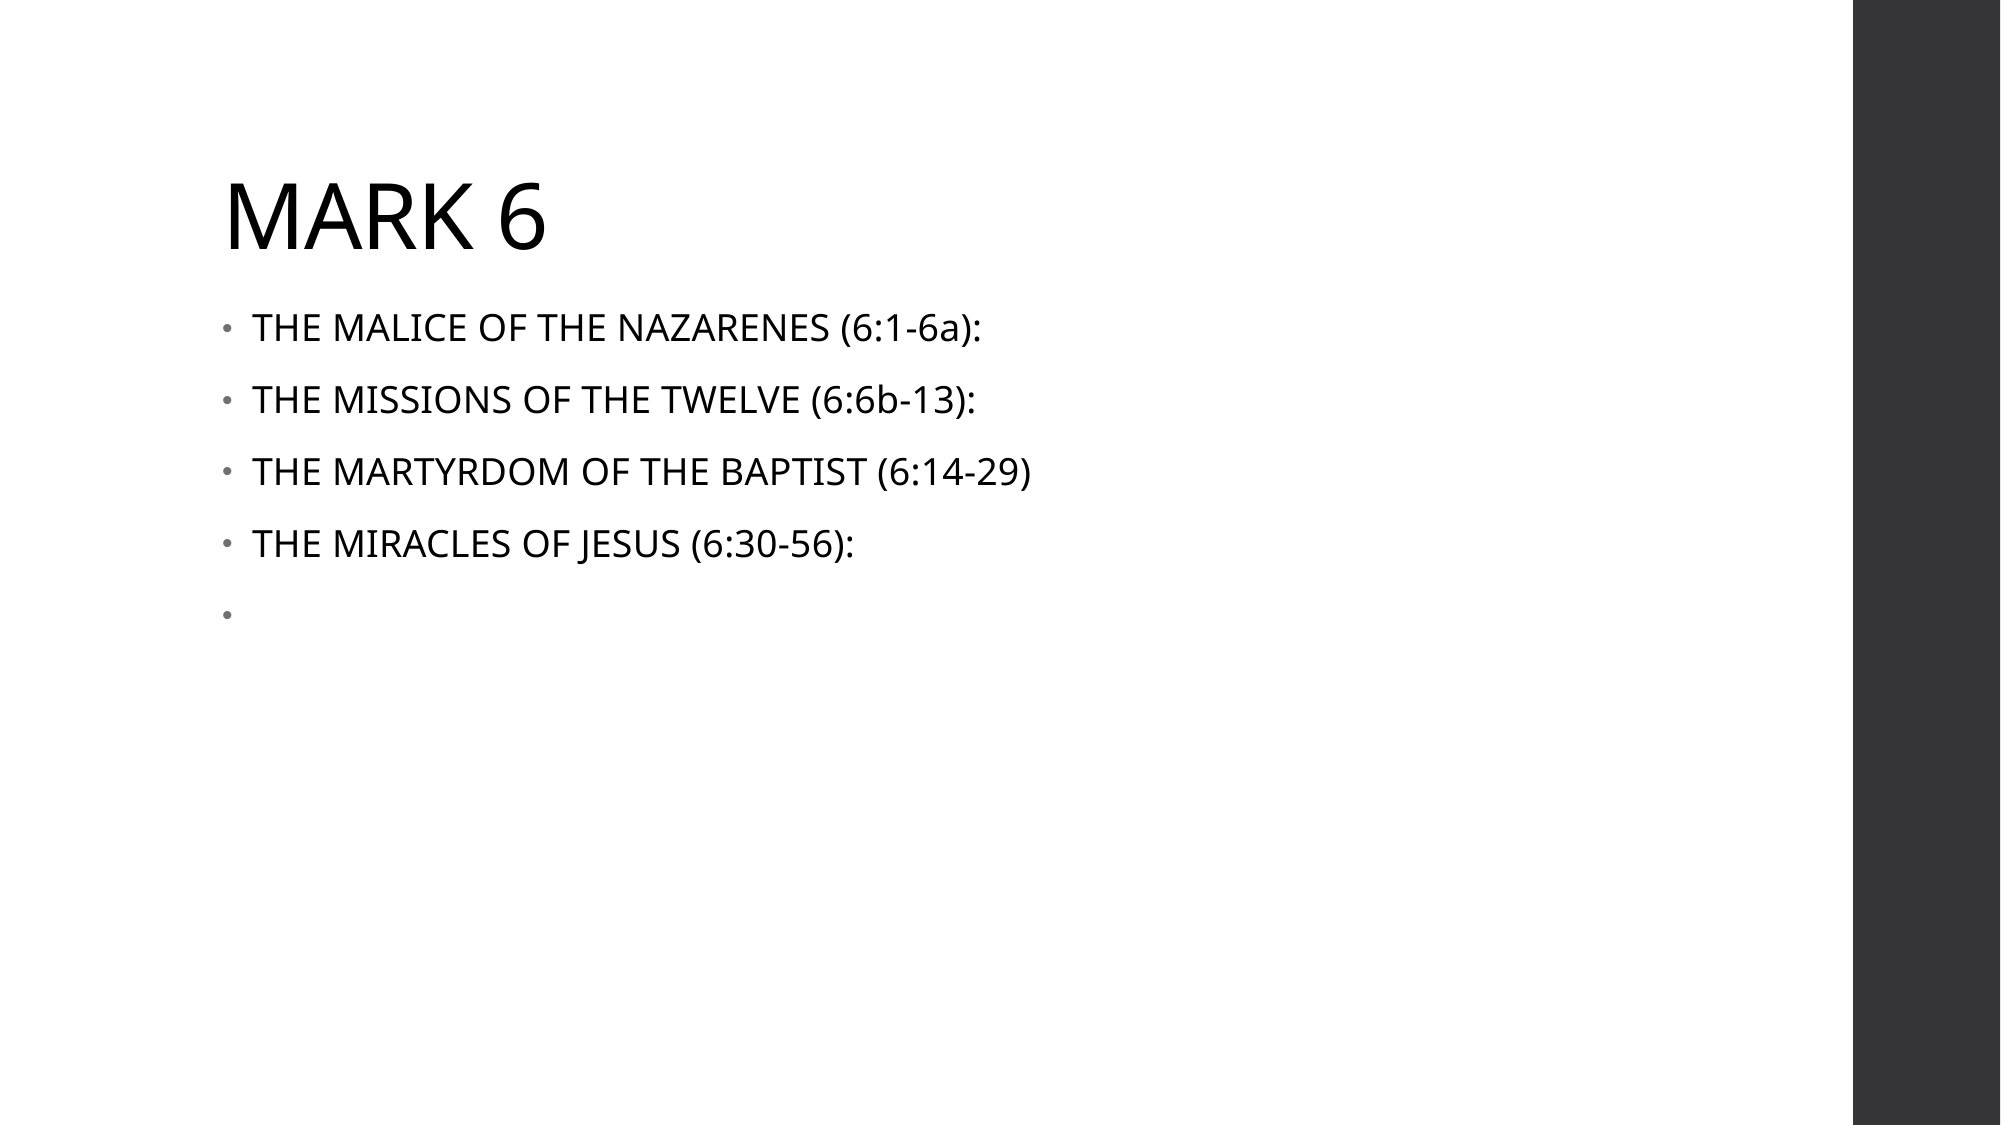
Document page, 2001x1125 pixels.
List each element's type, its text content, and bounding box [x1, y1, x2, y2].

title MARK 6 [206, 60, 1797, 278]
list THE MALICE OF THE NAZARENES (6:1-6a): THE MISSIONS OF THE TWELVE (6:6b-13): THE MARTYRDOM OF THE BAPTIST (6:14-29) THE MIRACLES OF JESUS (6:30-56): [206, 299, 1617, 1014]
